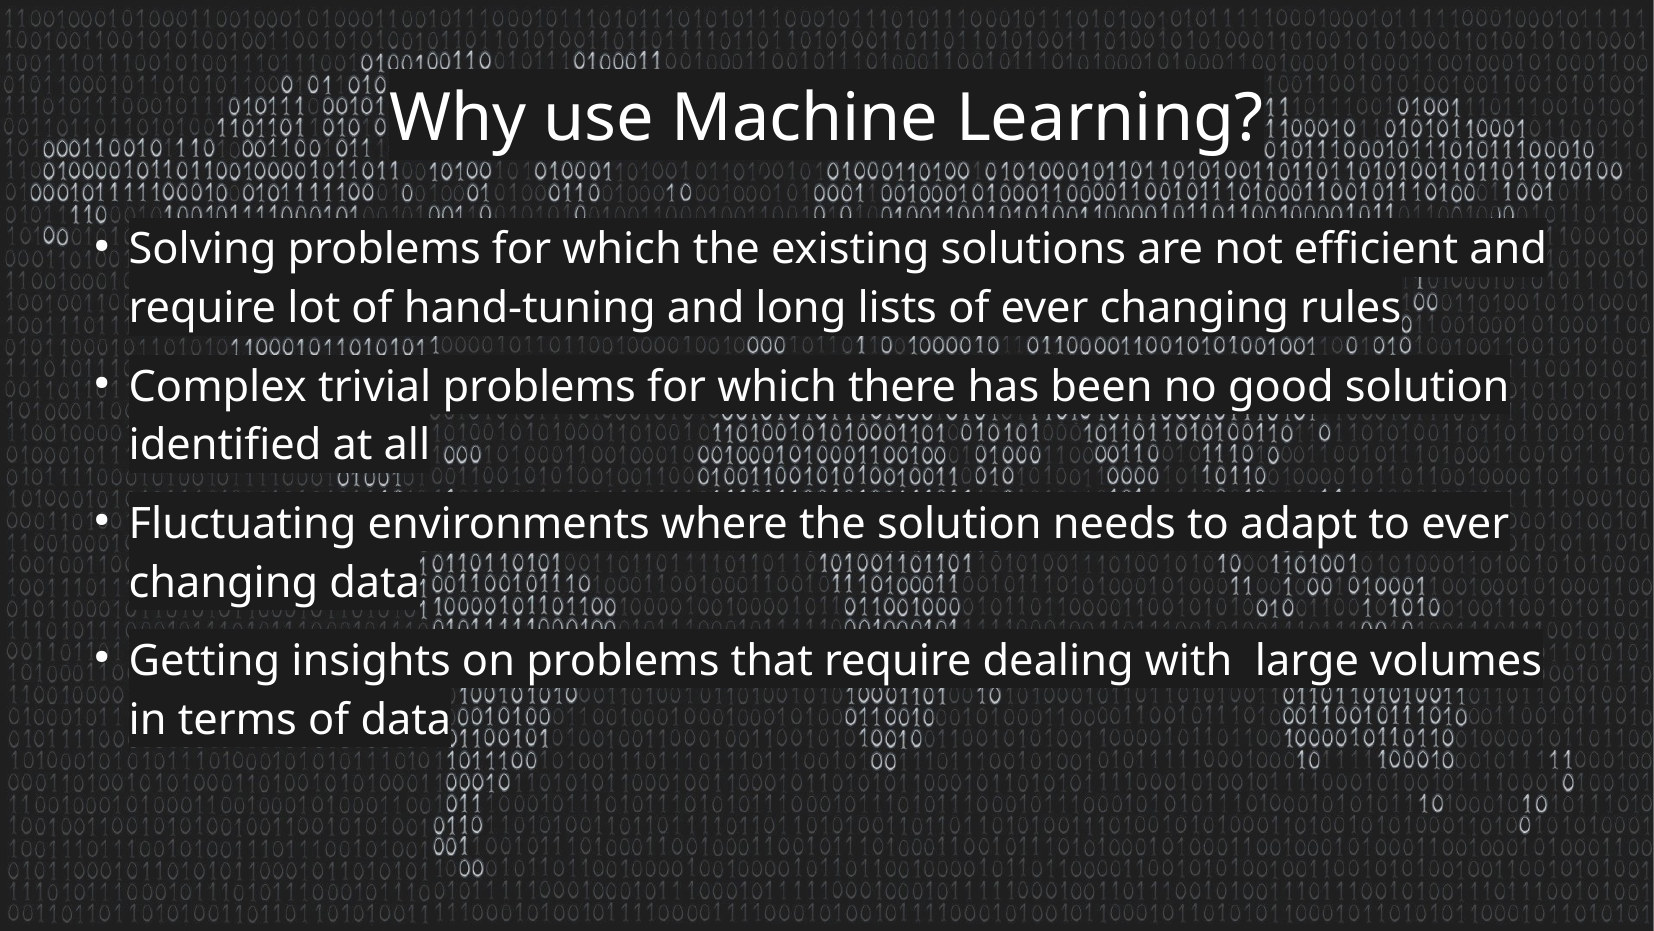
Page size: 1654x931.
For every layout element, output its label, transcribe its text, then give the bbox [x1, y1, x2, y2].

picture [0, 0, 1654, 931]
title Why use Machine Learning? [82, 37, 1571, 193]
list Solving problems for which the existing solutions are not efficient and require lot of hand-tuning and long lists of ever changing rules Complex trivial problems for which there has been no good solution identified at all Fluctuating environments where the solution needs to adapt to ever changing data Getting insights on problems that require dealing with large volumes in terms of data [82, 217, 1571, 758]
